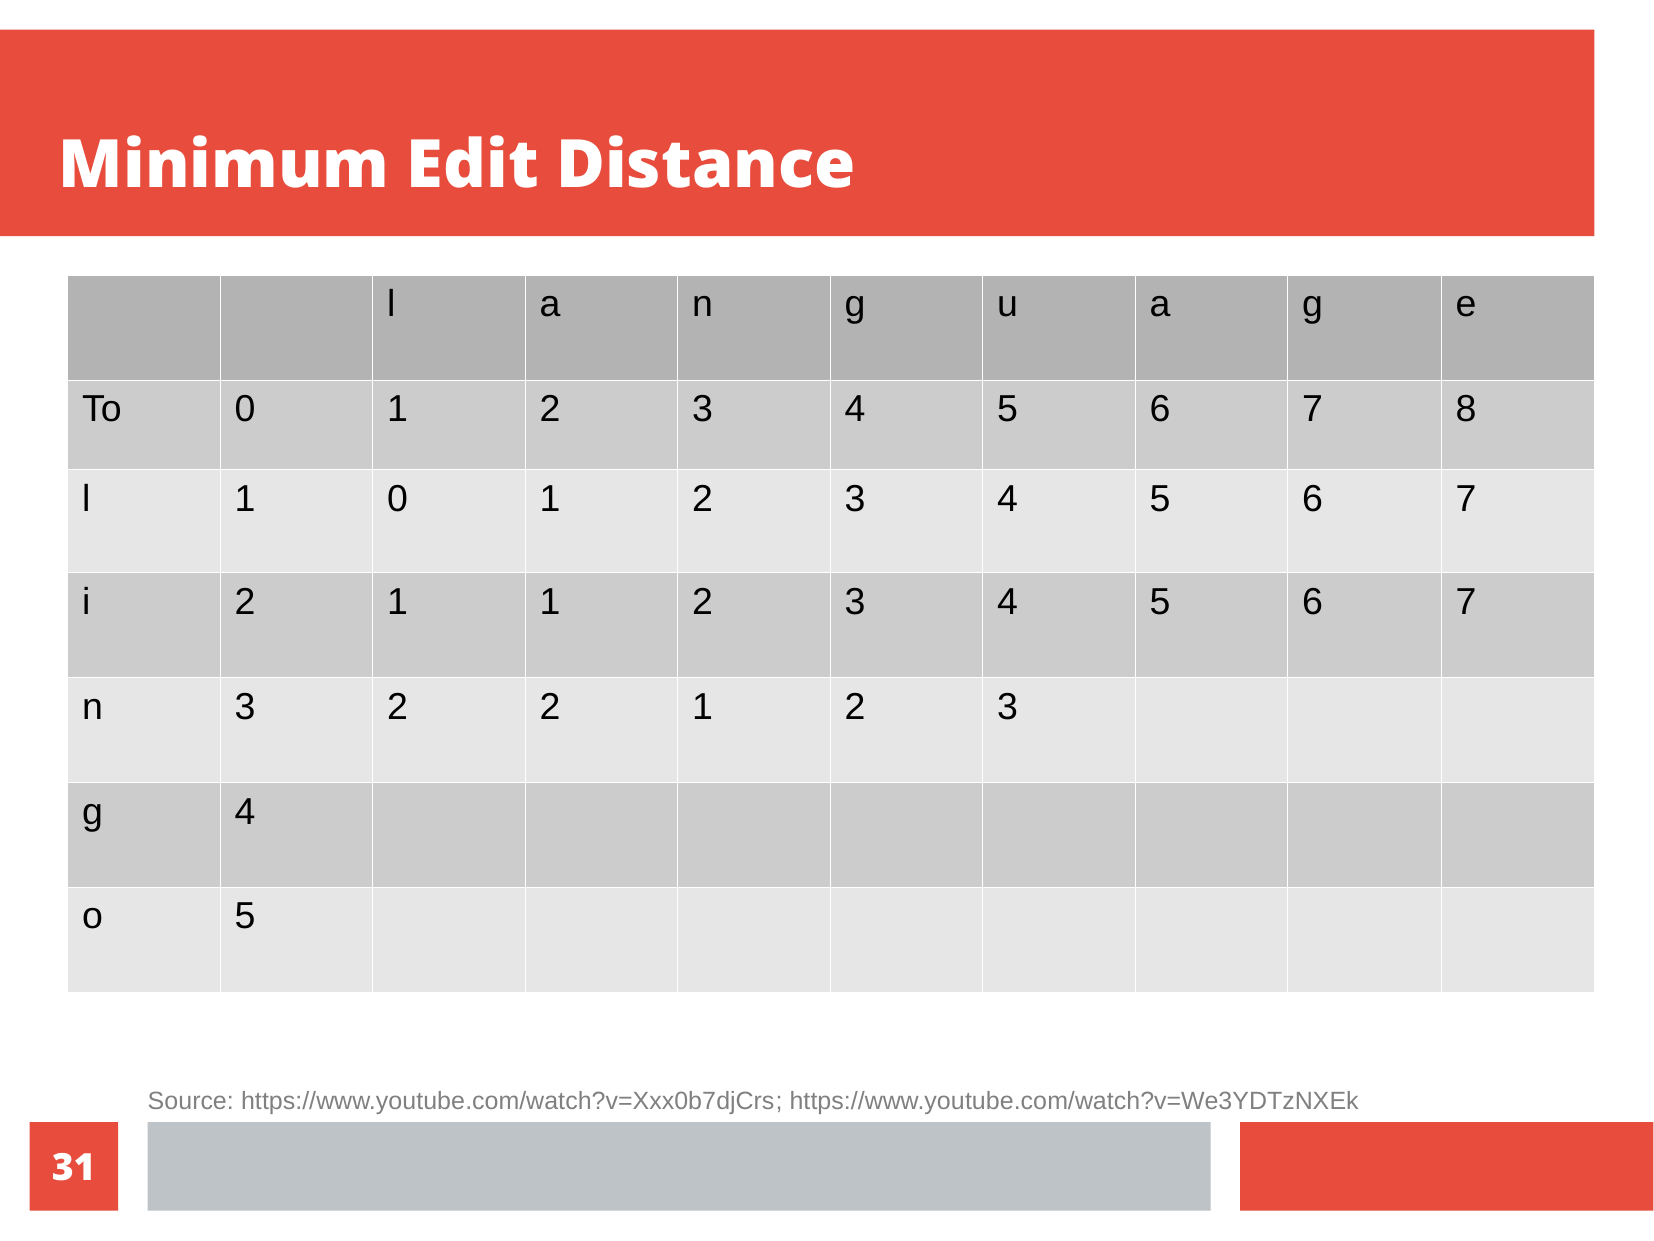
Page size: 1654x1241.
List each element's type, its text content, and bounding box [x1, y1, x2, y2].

table_cell [1136, 888, 1287, 992]
table_cell g [68, 783, 220, 887]
table_cell 3 [831, 573, 982, 677]
table_cell [983, 888, 1135, 992]
table_cell [373, 888, 525, 992]
table_header g [1288, 276, 1441, 380]
table_cell 1 [526, 573, 677, 677]
table_cell 1 [678, 678, 830, 782]
table_cell 4 [983, 470, 1135, 572]
table_cell [373, 783, 525, 887]
table_cell 2 [221, 573, 372, 677]
table_cell 3 [678, 381, 830, 469]
table_header [221, 276, 372, 380]
table_cell 1 [373, 573, 525, 677]
table_cell [831, 888, 982, 992]
table_cell [1442, 678, 1594, 782]
table_cell 5 [221, 888, 372, 992]
table_cell [678, 783, 830, 887]
table_cell 0 [373, 470, 525, 572]
table_cell 1 [221, 470, 372, 572]
table_cell l [68, 470, 220, 572]
table_cell 8 [1442, 381, 1594, 469]
table_cell 6 [1288, 470, 1441, 572]
table_cell [983, 783, 1135, 887]
table_cell [1442, 888, 1594, 992]
table_cell [831, 783, 982, 887]
table_cell [526, 783, 677, 887]
table_cell 2 [526, 381, 677, 469]
table_cell [1442, 783, 1594, 887]
table_cell n [68, 678, 220, 782]
table_cell 5 [1136, 470, 1287, 572]
table_cell 6 [1136, 381, 1287, 469]
table_cell 2 [678, 470, 830, 572]
title Minimum Edit Distance [59, 59, 1595, 207]
table_cell [1288, 678, 1441, 782]
table_cell 6 [1288, 573, 1441, 677]
table_header g [831, 276, 982, 380]
table_header a [526, 276, 677, 380]
table_cell 4 [221, 783, 372, 887]
list Source: https://www.youtube.com/watch?v=Xxx0b7djCrs; https://www.youtube.com/watch?v=We3YDTzNXEk [112, 1086, 1619, 1128]
table_cell 3 [983, 678, 1135, 782]
table_header [68, 276, 220, 380]
table_cell 7 [1442, 573, 1594, 677]
table_cell i [68, 573, 220, 677]
table_cell 2 [373, 678, 525, 782]
table_cell 7 [1288, 381, 1441, 469]
table_cell [678, 888, 830, 992]
table_cell 1 [373, 381, 525, 469]
table_cell 2 [831, 678, 982, 782]
table_cell 5 [983, 381, 1135, 469]
table_cell 0 [221, 381, 372, 469]
table_cell 4 [983, 573, 1135, 677]
table_header l [373, 276, 525, 380]
table_header n [678, 276, 830, 380]
table_cell 3 [221, 678, 372, 782]
table_cell o [68, 888, 220, 992]
table_cell 2 [526, 678, 677, 782]
table_cell 2 [678, 573, 830, 677]
table_cell [1136, 678, 1287, 782]
table_cell [1288, 888, 1441, 992]
table_cell [1136, 783, 1287, 887]
table_cell 5 [1136, 573, 1287, 677]
table_cell [1288, 783, 1441, 887]
table_cell To [68, 381, 220, 469]
table_header u [983, 276, 1135, 380]
table_header e [1442, 276, 1594, 380]
table_cell 1 [526, 470, 677, 572]
table_cell 7 [1442, 470, 1594, 572]
table_header a [1136, 276, 1287, 380]
table_cell 4 [831, 381, 982, 469]
table_cell 3 [831, 470, 982, 572]
table_cell [526, 888, 677, 992]
